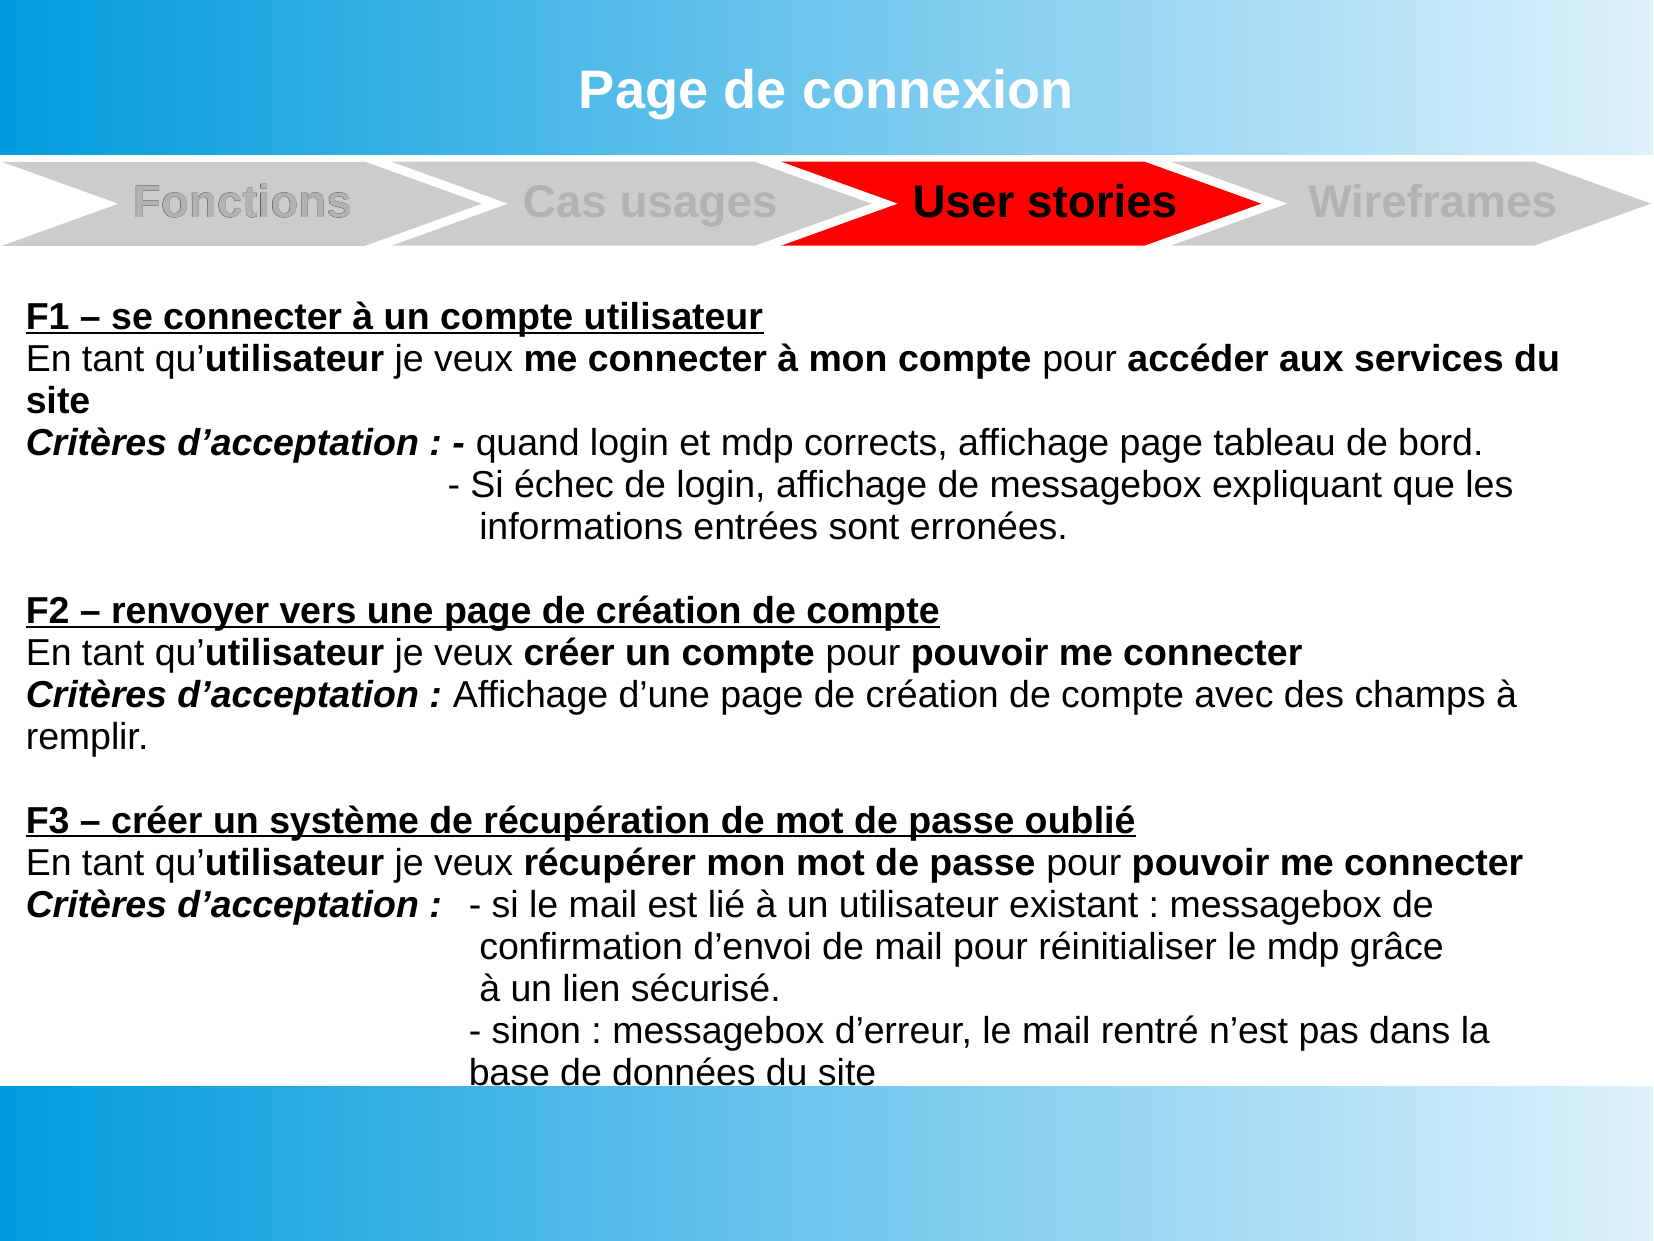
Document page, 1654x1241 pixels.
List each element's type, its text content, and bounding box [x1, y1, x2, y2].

text_box [1599, 184, 1651, 223]
text_box User stories [897, 168, 1203, 235]
text_box [423, 182, 482, 225]
text_box [1, 161, 396, 246]
title Page de connexion [82, 37, 1571, 143]
text_box [781, 161, 1175, 246]
text_box Cas usages [508, 168, 813, 235]
text_box [391, 161, 785, 246]
text_box Wireframes [1293, 168, 1599, 235]
text_box Fonctions [118, 168, 423, 235]
text_box [1203, 182, 1262, 225]
text_box F1 – se connecter à un compte utilisateur En tant qu’utilisateur je veux me connecter à mon compte pour accéder aux services du site Critères d’acceptation : - quand login et mdp corrects, affichage page tableau de bord. - Si échec de login, affichage de messagebox expliquant que les informations entrées sont erronées. F2 – renvoyer vers une page de création de compte En tant qu’utilisateur je veux créer un compte pour pouvoir me connecter Critères d’acceptation : Affichage d’une page de création de compte avec des champs à remplir. F3 – créer un système de récupération de mot de passe oublié En tant qu’utilisateur je veux récupérer mon mot de passe pour pouvoir me connecter Critères d’acceptation : - si le mail est lié à un utilisateur existant : messagebox de confirmation d’envoi de mail pour réinitialiser le mdp grâce à un lien sécurisé. - sinon : messagebox d’erreur, le mail rentré n’est pas dans la base de données du site [11, 288, 1640, 1143]
text_box [1170, 161, 1564, 246]
text_box [813, 182, 872, 225]
